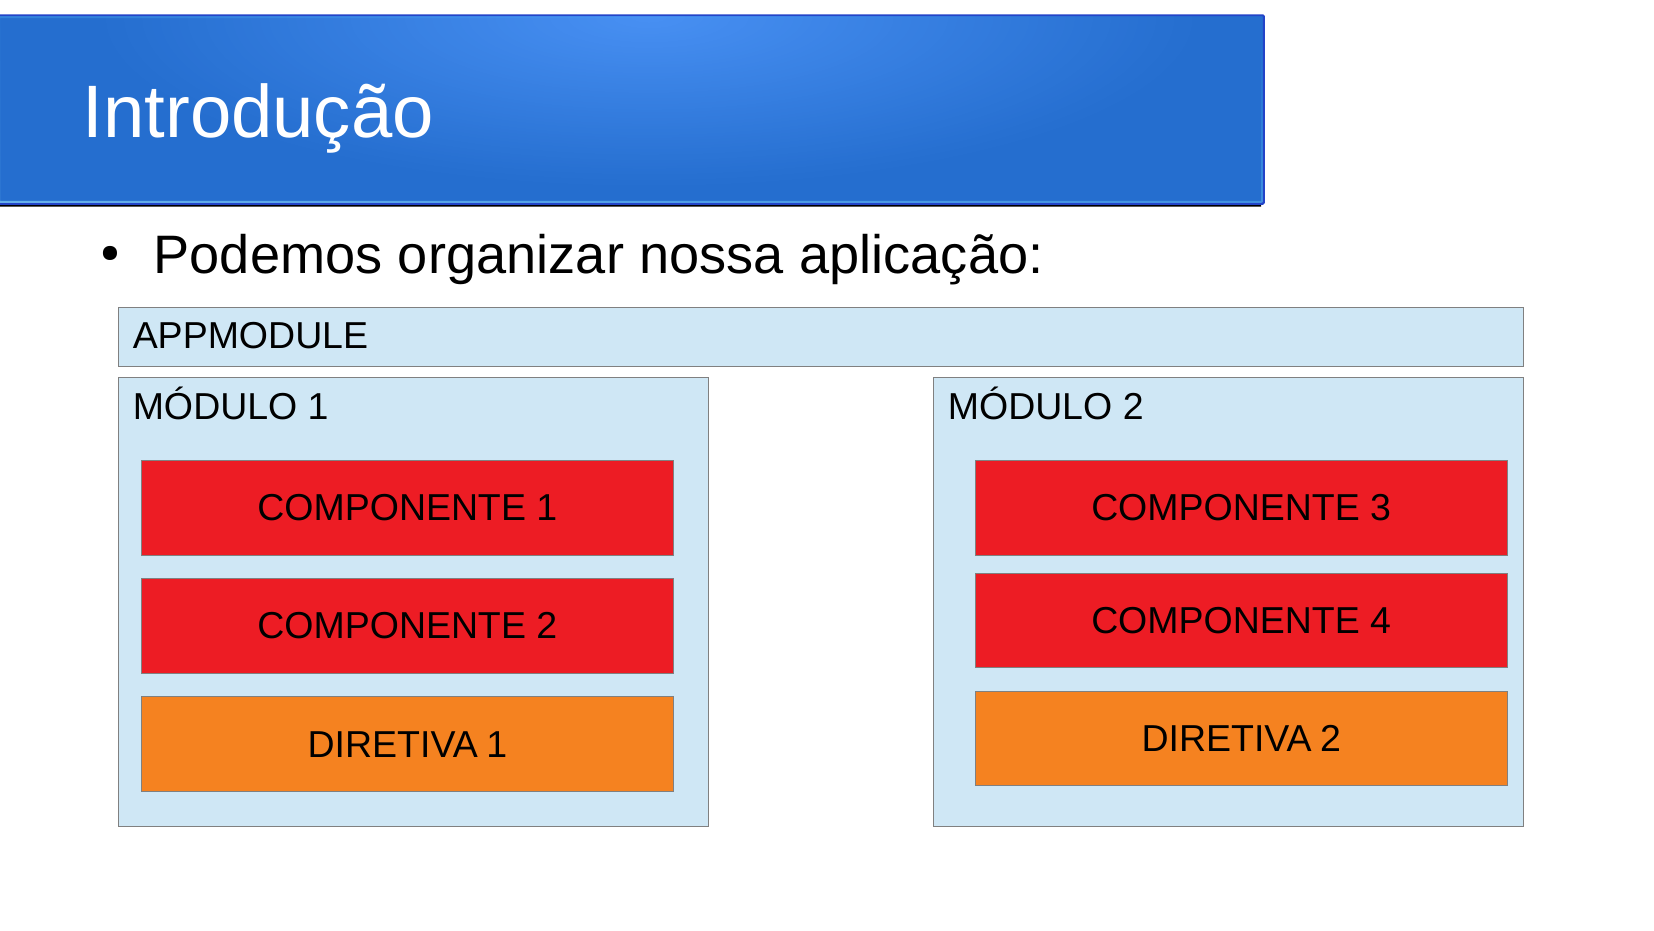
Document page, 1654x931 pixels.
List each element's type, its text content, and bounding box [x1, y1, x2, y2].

text_box APPMODULE [118, 307, 1524, 367]
text_box COMPONENTE 1 [141, 460, 674, 556]
text_box COMPONENTE 4 [975, 573, 1508, 668]
text_box DIRETIVA 2 [975, 691, 1508, 786]
text_box DIRETIVA 1 [141, 696, 674, 792]
text_box COMPONENTE 2 [141, 578, 674, 674]
text_box MÓDULO 2 [933, 764, 1524, 827]
list Podemos organizar nossa aplicação: [82, 224, 1571, 764]
text_box COMPONENTE 3 [975, 460, 1508, 556]
text_box MÓDULO 1 [118, 764, 709, 827]
title Introdução [82, 35, 1235, 189]
